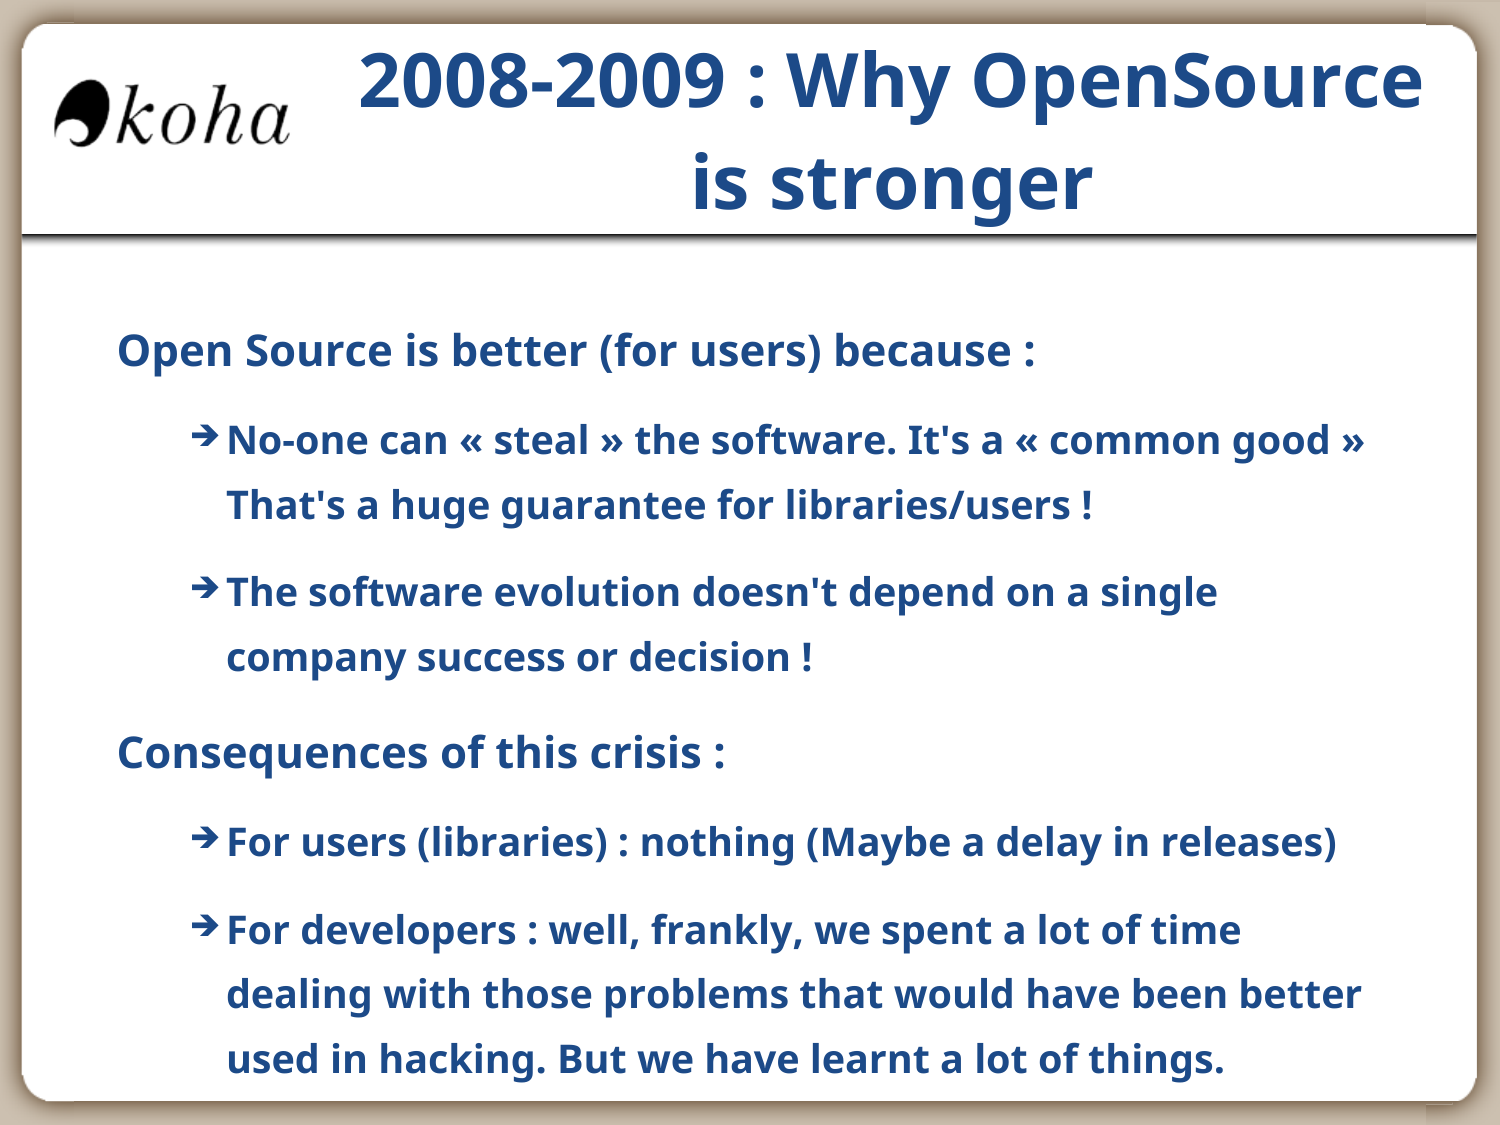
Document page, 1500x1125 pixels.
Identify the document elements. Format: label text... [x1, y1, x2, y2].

list Open Source is better (for users) because : No-one can « steal » the software. It's a « common good » That's a huge guarantee for libraries/users ! The software evolution doesn't depend on a single company success or decision ! Consequences of this crisis : For users (libraries) : nothing (Maybe a delay in releases) For developers : well, frankly, we spent a lot of time dealing with those problems that would have been better used in hacking. But we have learnt a lot of things. [112, 307, 1377, 1095]
title 2008-2009 : Why OpenSource is stronger [315, 0, 1463, 260]
picture [0, 0, 1500, 1125]
